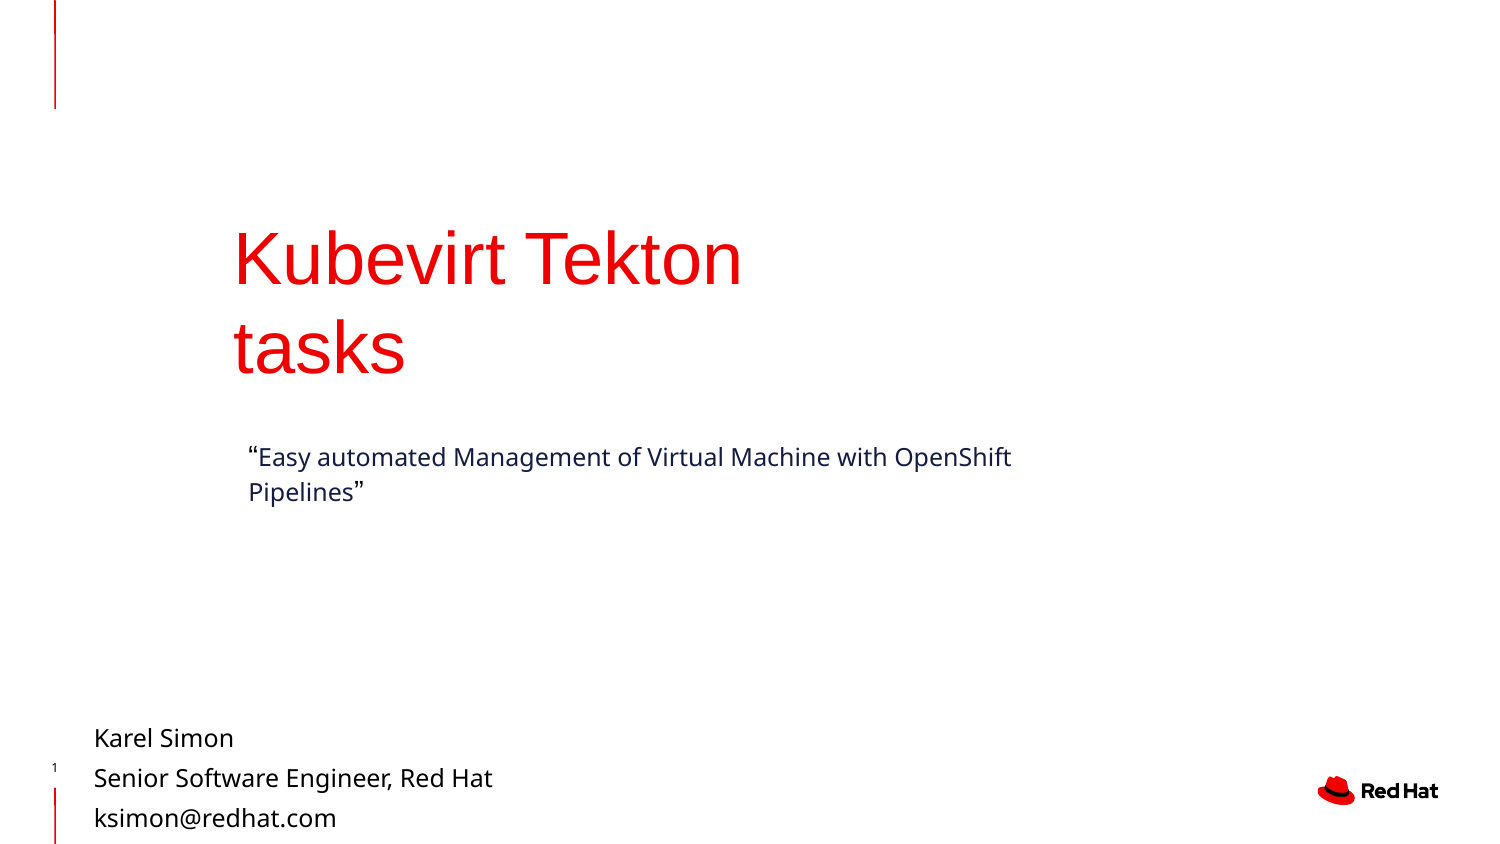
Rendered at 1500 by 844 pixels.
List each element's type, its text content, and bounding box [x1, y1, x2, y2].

picture [1317, 776, 1438, 805]
slide_number <číslo> [10, 759, 78, 777]
title Kubevirt Tekton tasks [233, 209, 917, 389]
text_box “Easy automated Management of Virtual Machine with OpenShift Pipelines” [233, 421, 1120, 522]
text_box Karel Simon Senior Software Engineer, Red Hat ksimon@redhat.com [78, 696, 571, 844]
